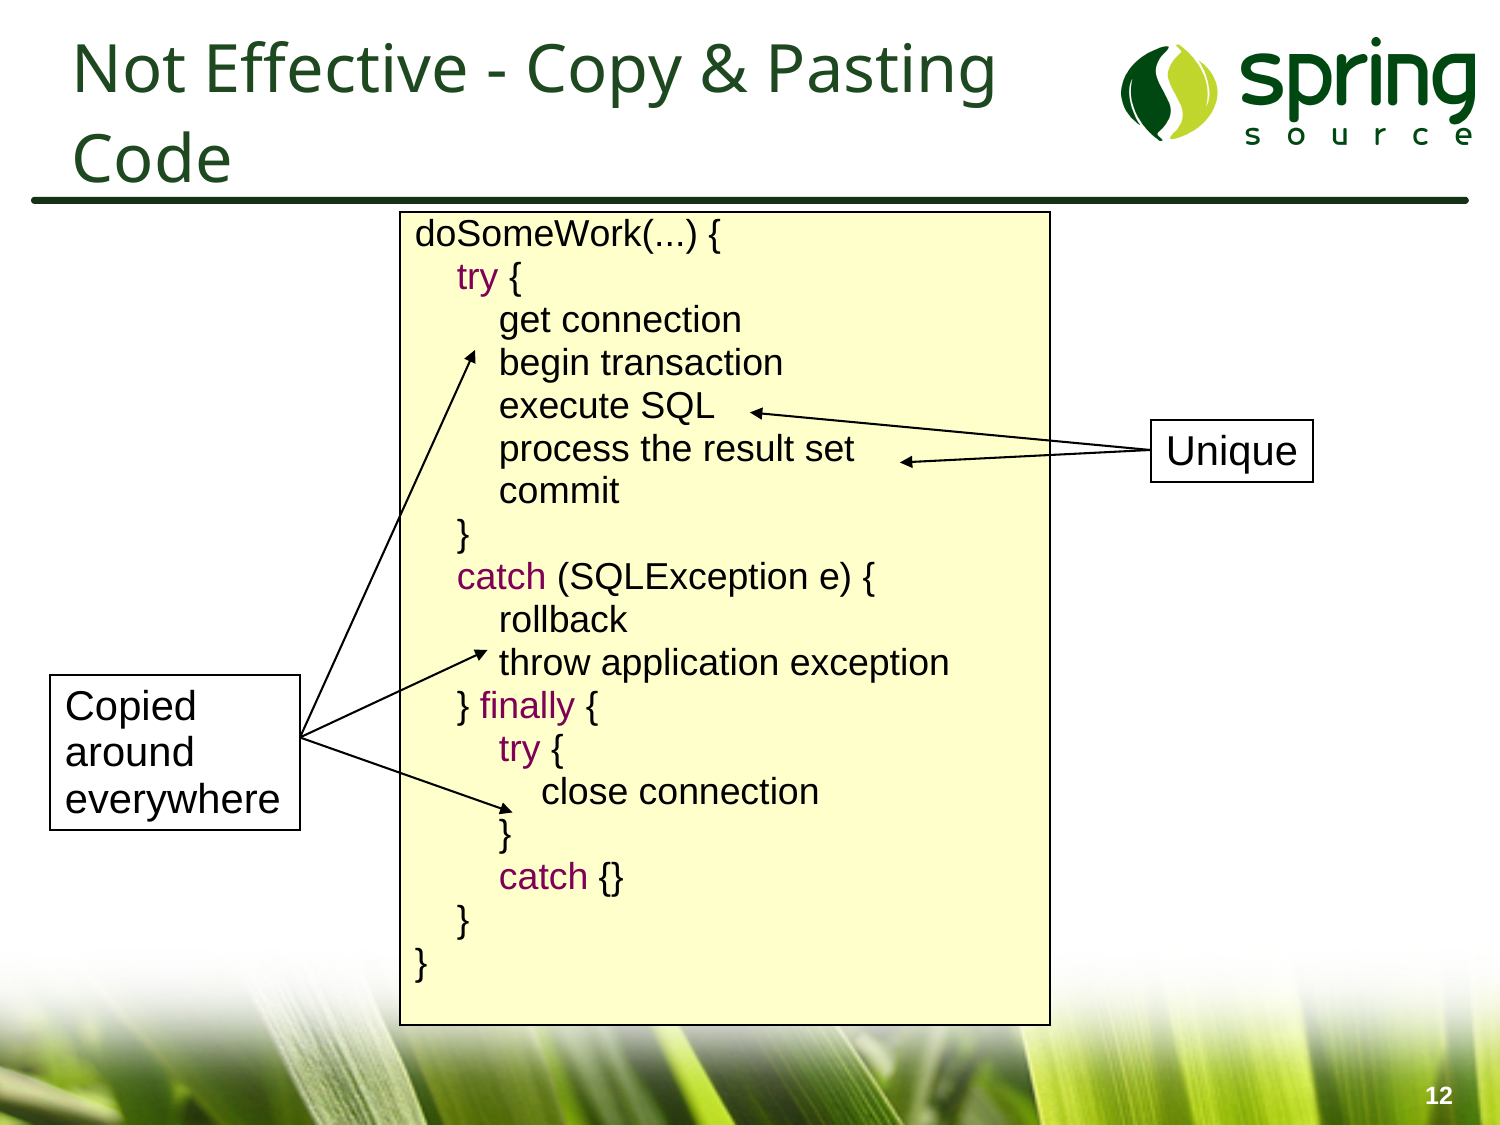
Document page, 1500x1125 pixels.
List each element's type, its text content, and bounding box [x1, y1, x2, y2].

picture [0, 944, 1500, 1125]
list doSomeWork(...) { try { get connection begin transaction execute SQL process the result set commit } catch (SQLException e) { rollback throw application exception } finally { try { close connection } catch {} } } [399, 212, 1050, 1026]
title Not Effective - Copy & Pasting Code [56, 13, 1089, 191]
text_box Unique [1151, 420, 1314, 483]
picture [1121, 37, 1475, 145]
text_box Copied around everywhere [49, 675, 301, 830]
